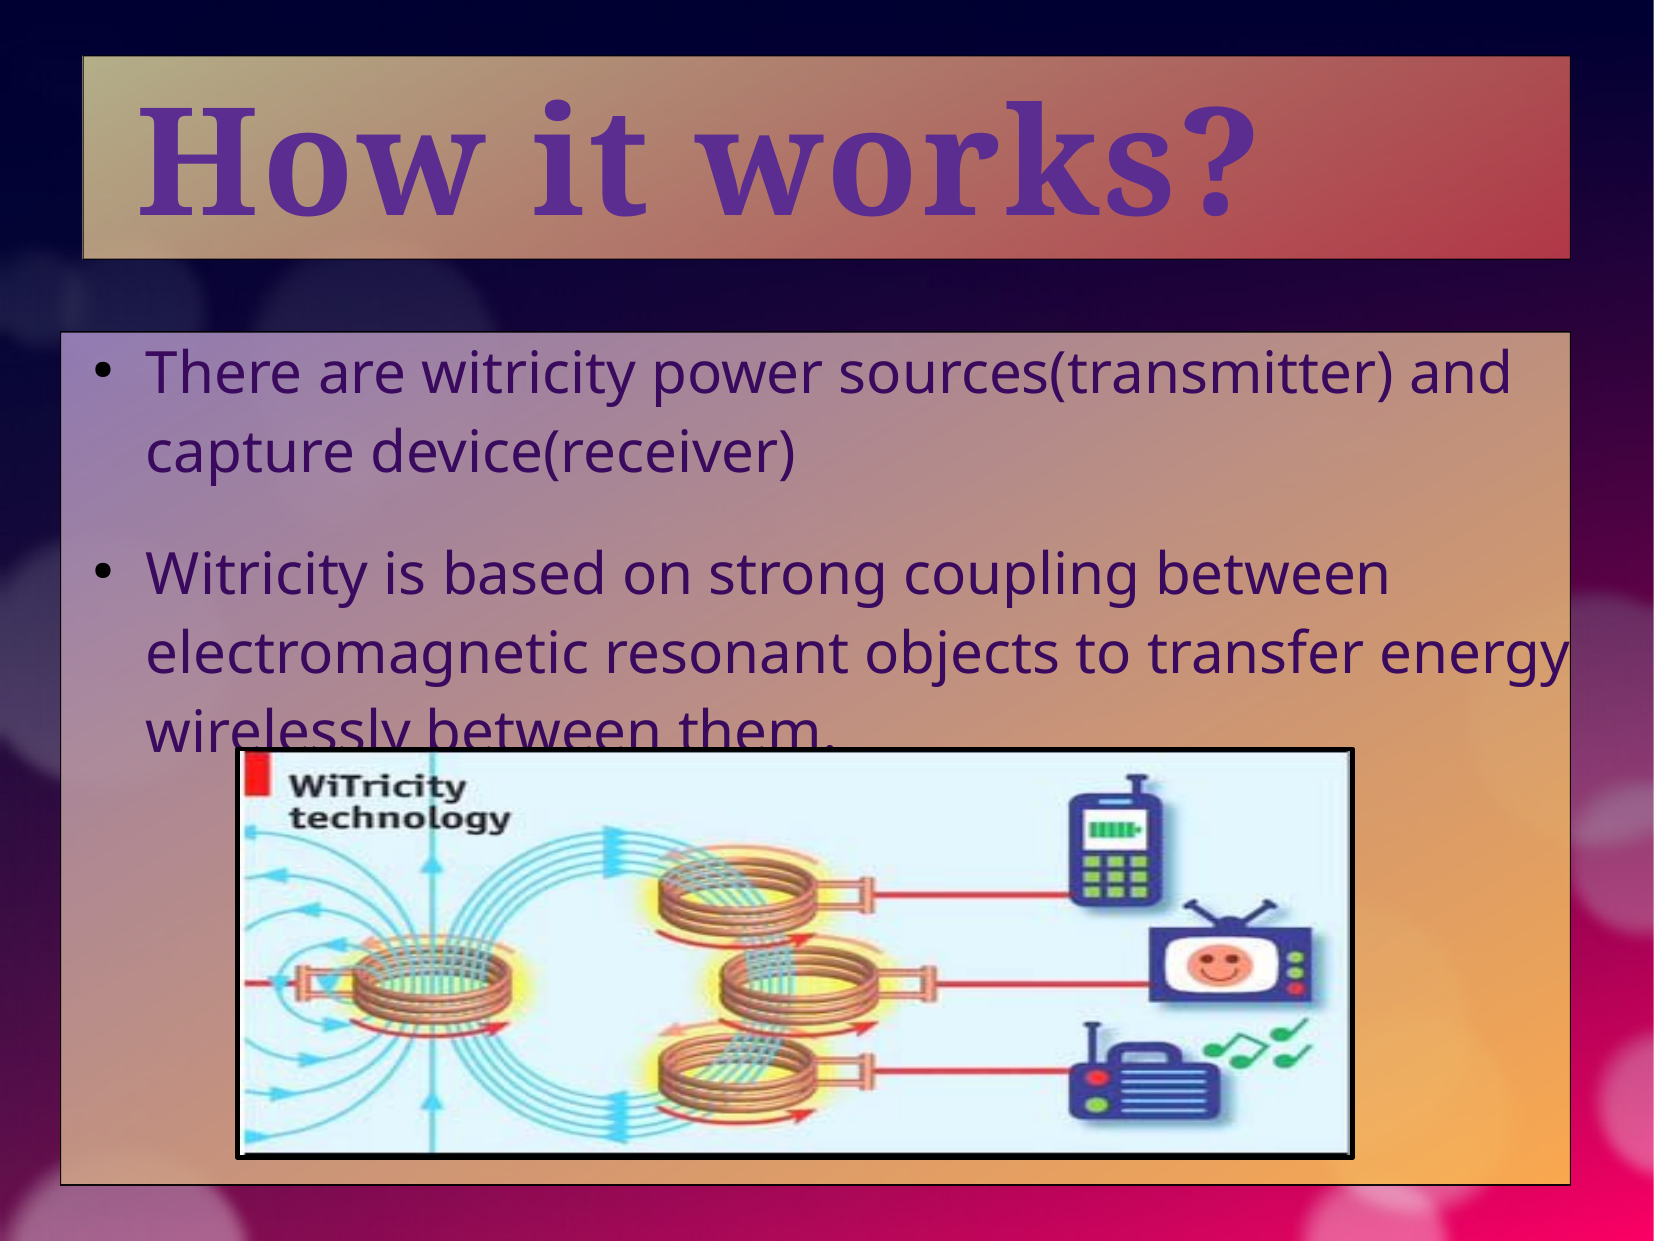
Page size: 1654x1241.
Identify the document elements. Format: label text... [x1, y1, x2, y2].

title How it works? [82, 60, 1571, 256]
list There are witricity power sources(transmitter) and capture device(receiver) Witricity is based on strong coupling between electromagnetic resonant objects to transfer energy wirelessly between them. [60, 331, 1571, 1186]
picture [0, 0, 1654, 1241]
